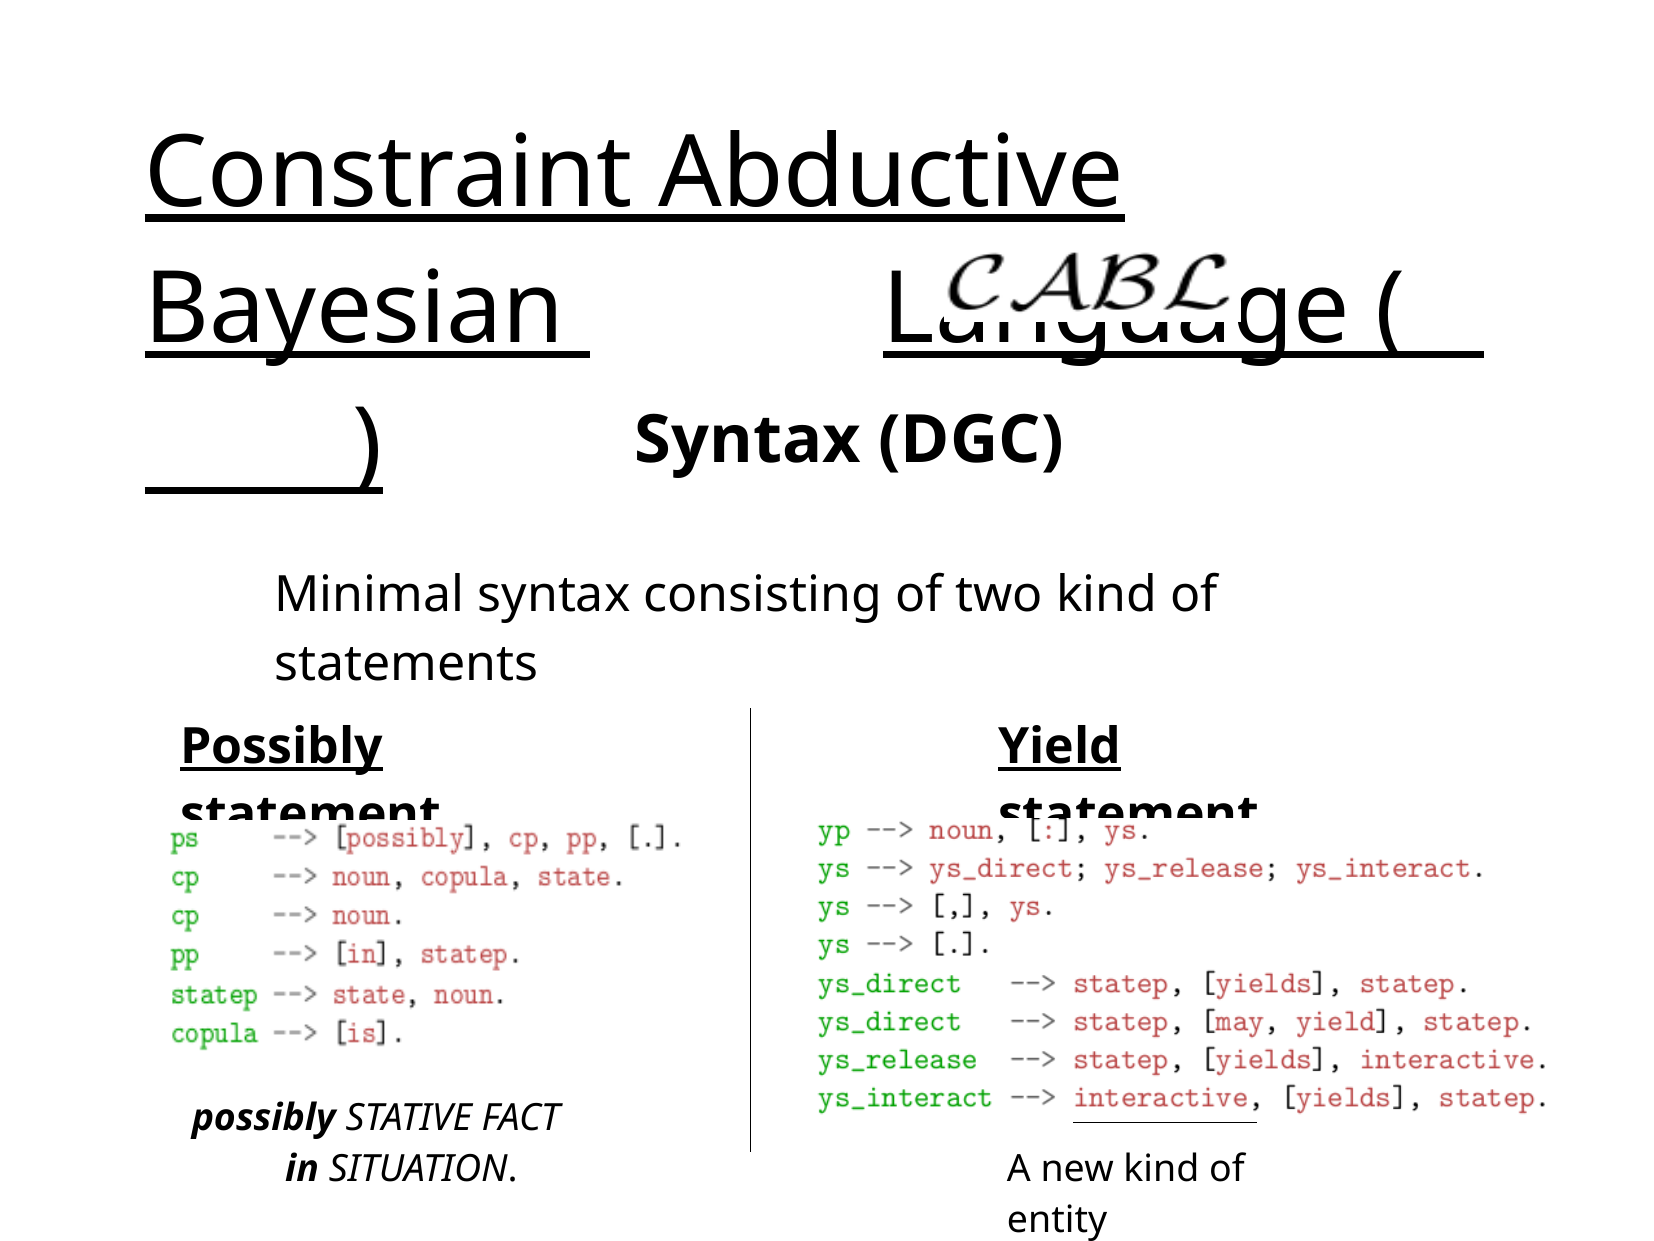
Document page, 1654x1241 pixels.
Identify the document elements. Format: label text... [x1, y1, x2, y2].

text_box Constraint Abductive Bayesian Language ( ) [129, 92, 1517, 348]
text_box Possibly statement [165, 702, 668, 778]
text_box Syntax (DGC) [620, 383, 1134, 491]
picture [944, 236, 1241, 322]
text_box A new kind of entity [992, 1133, 1359, 1194]
picture [159, 820, 691, 1058]
text_box Yield statement [983, 702, 1388, 778]
text_box possibly STATIVE FACT in SITUATION. [177, 1082, 650, 1190]
picture [814, 818, 1554, 1117]
text_box Minimal syntax consisting of two kind of statements [259, 550, 1441, 626]
